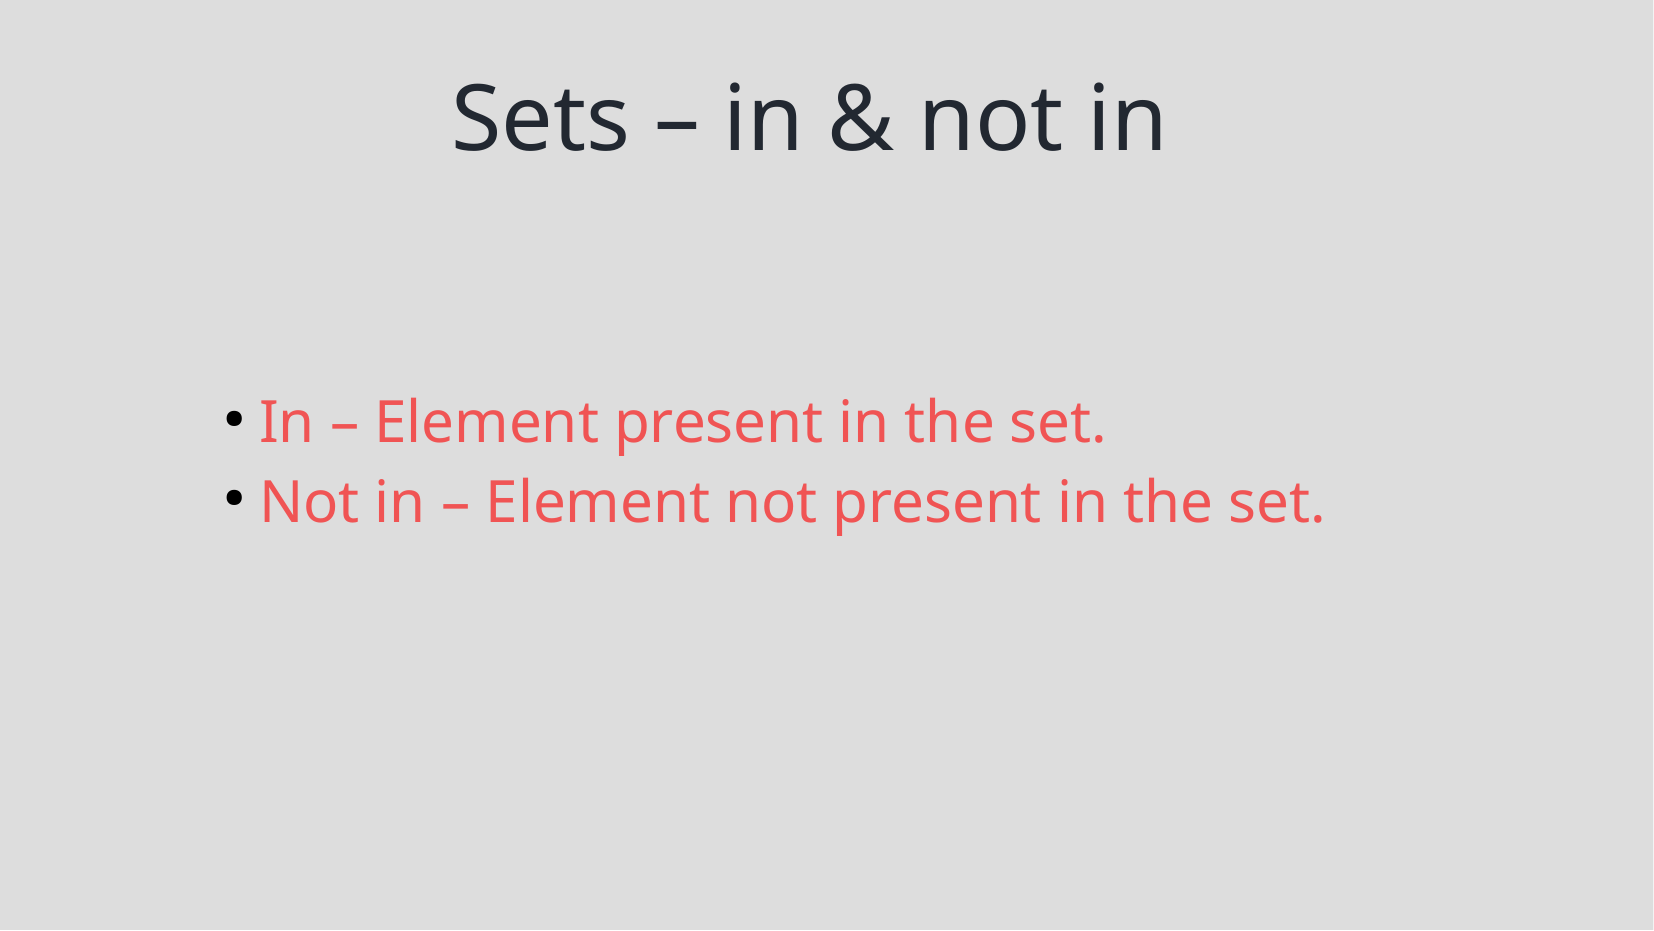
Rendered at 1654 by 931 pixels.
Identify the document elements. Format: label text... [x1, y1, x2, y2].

text_box In – Element present in the set. Not in – Element not present in the set. [209, 373, 1654, 533]
title Sets – in & not in [82, 37, 1538, 193]
